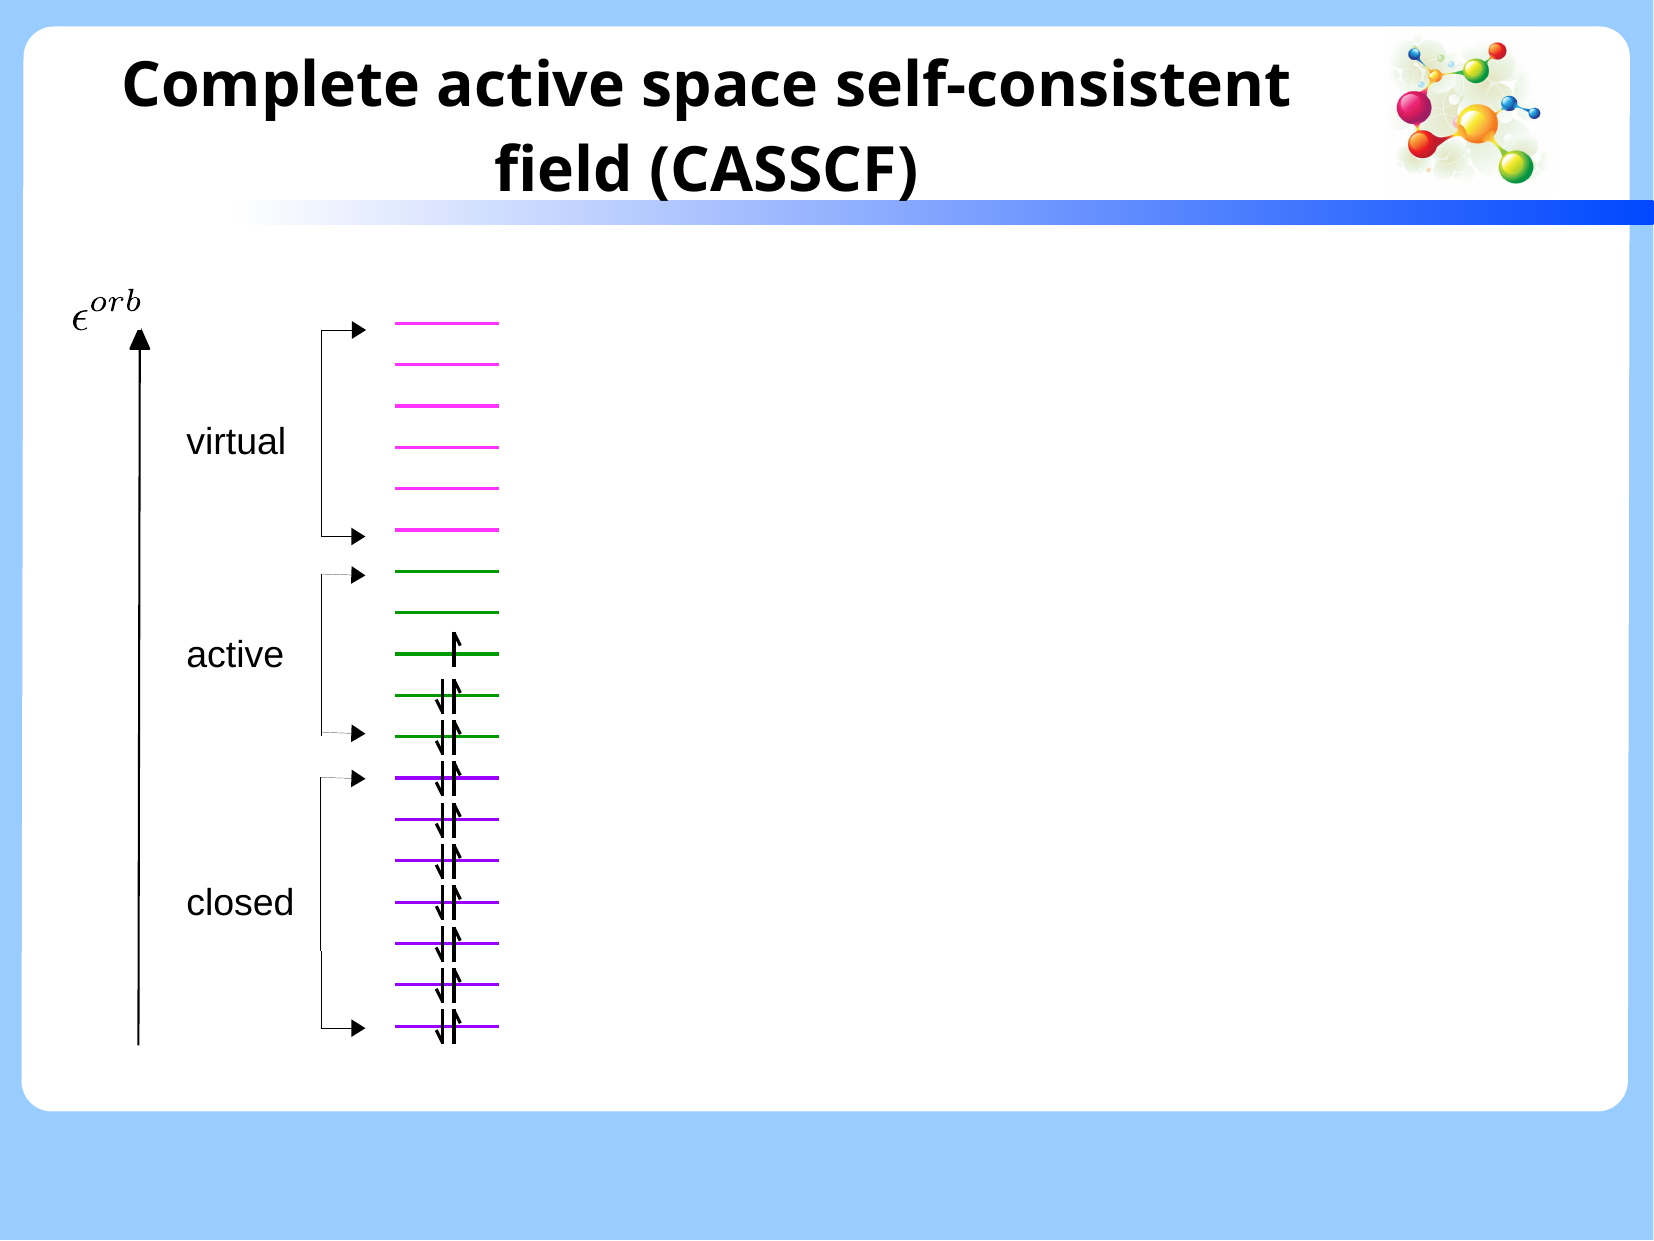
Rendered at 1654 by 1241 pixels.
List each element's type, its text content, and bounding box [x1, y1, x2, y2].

title Complete active space self-consistent field (CASSCF) [82, 49, 1332, 201]
text_box [70, 288, 142, 331]
picture [1382, 29, 1556, 195]
list [94, 265, 1569, 1083]
text_box virtual [171, 413, 302, 513]
text_box closed [171, 874, 439, 931]
text_box active [171, 625, 439, 683]
